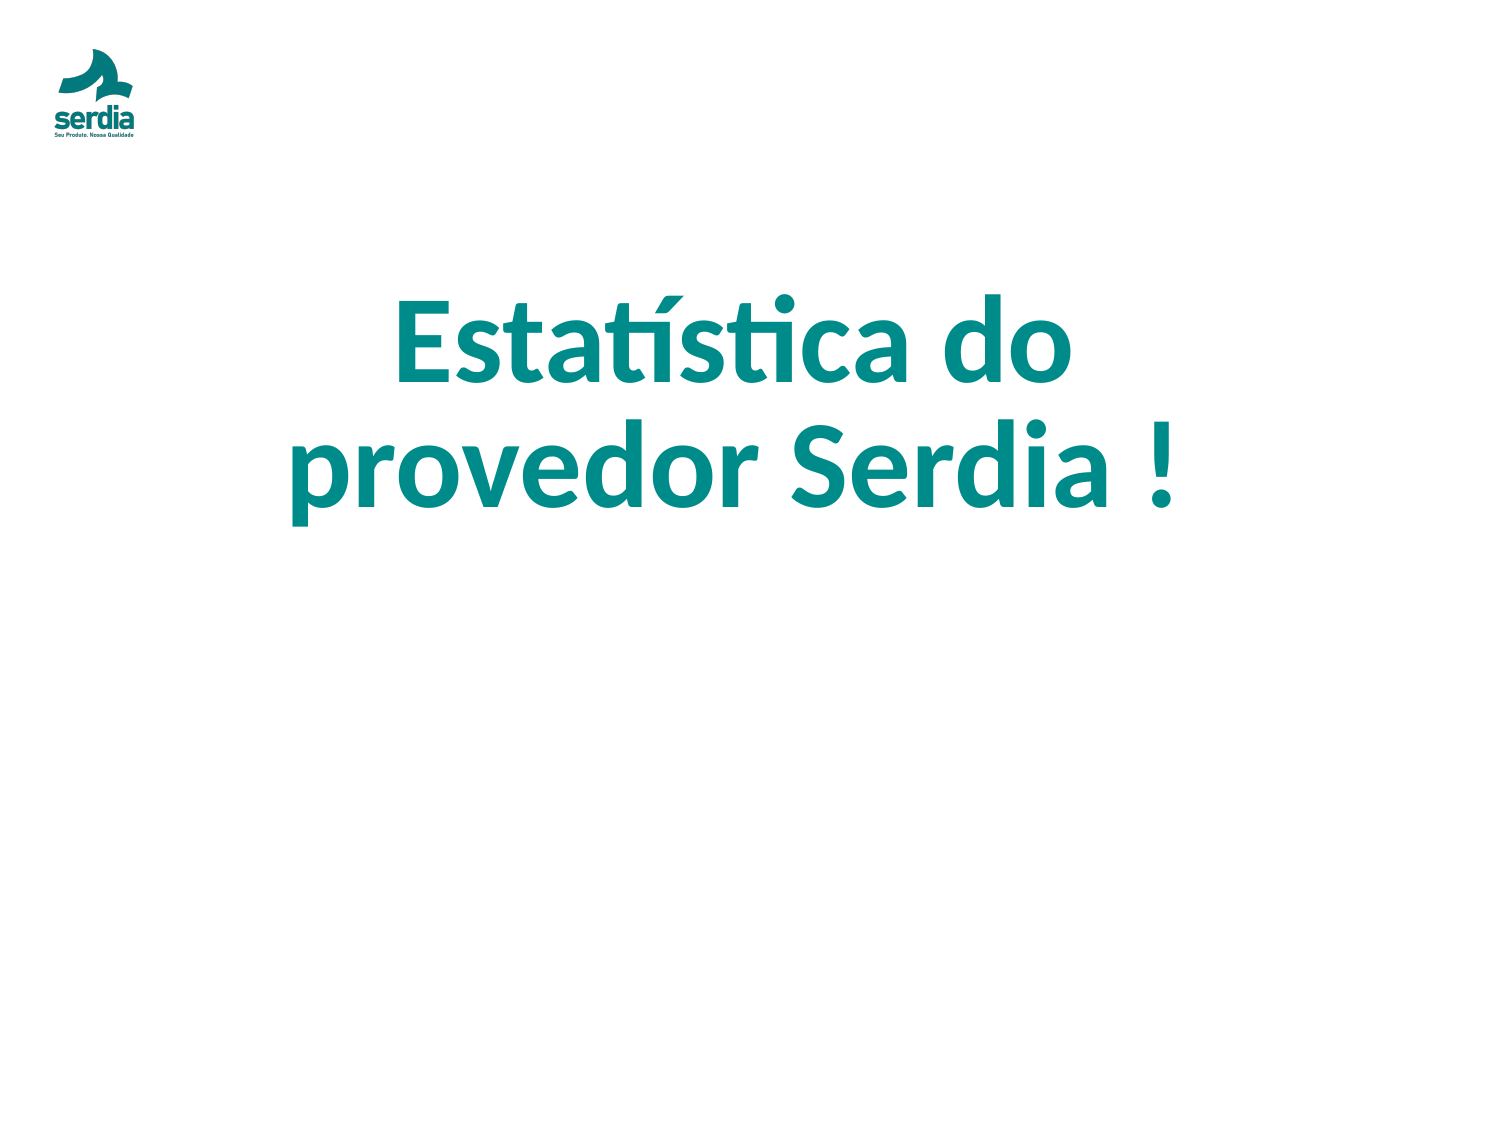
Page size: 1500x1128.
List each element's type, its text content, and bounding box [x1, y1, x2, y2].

text_box Estatística do provedor Serdia ! [265, 281, 1204, 751]
picture [15, 15, 172, 172]
